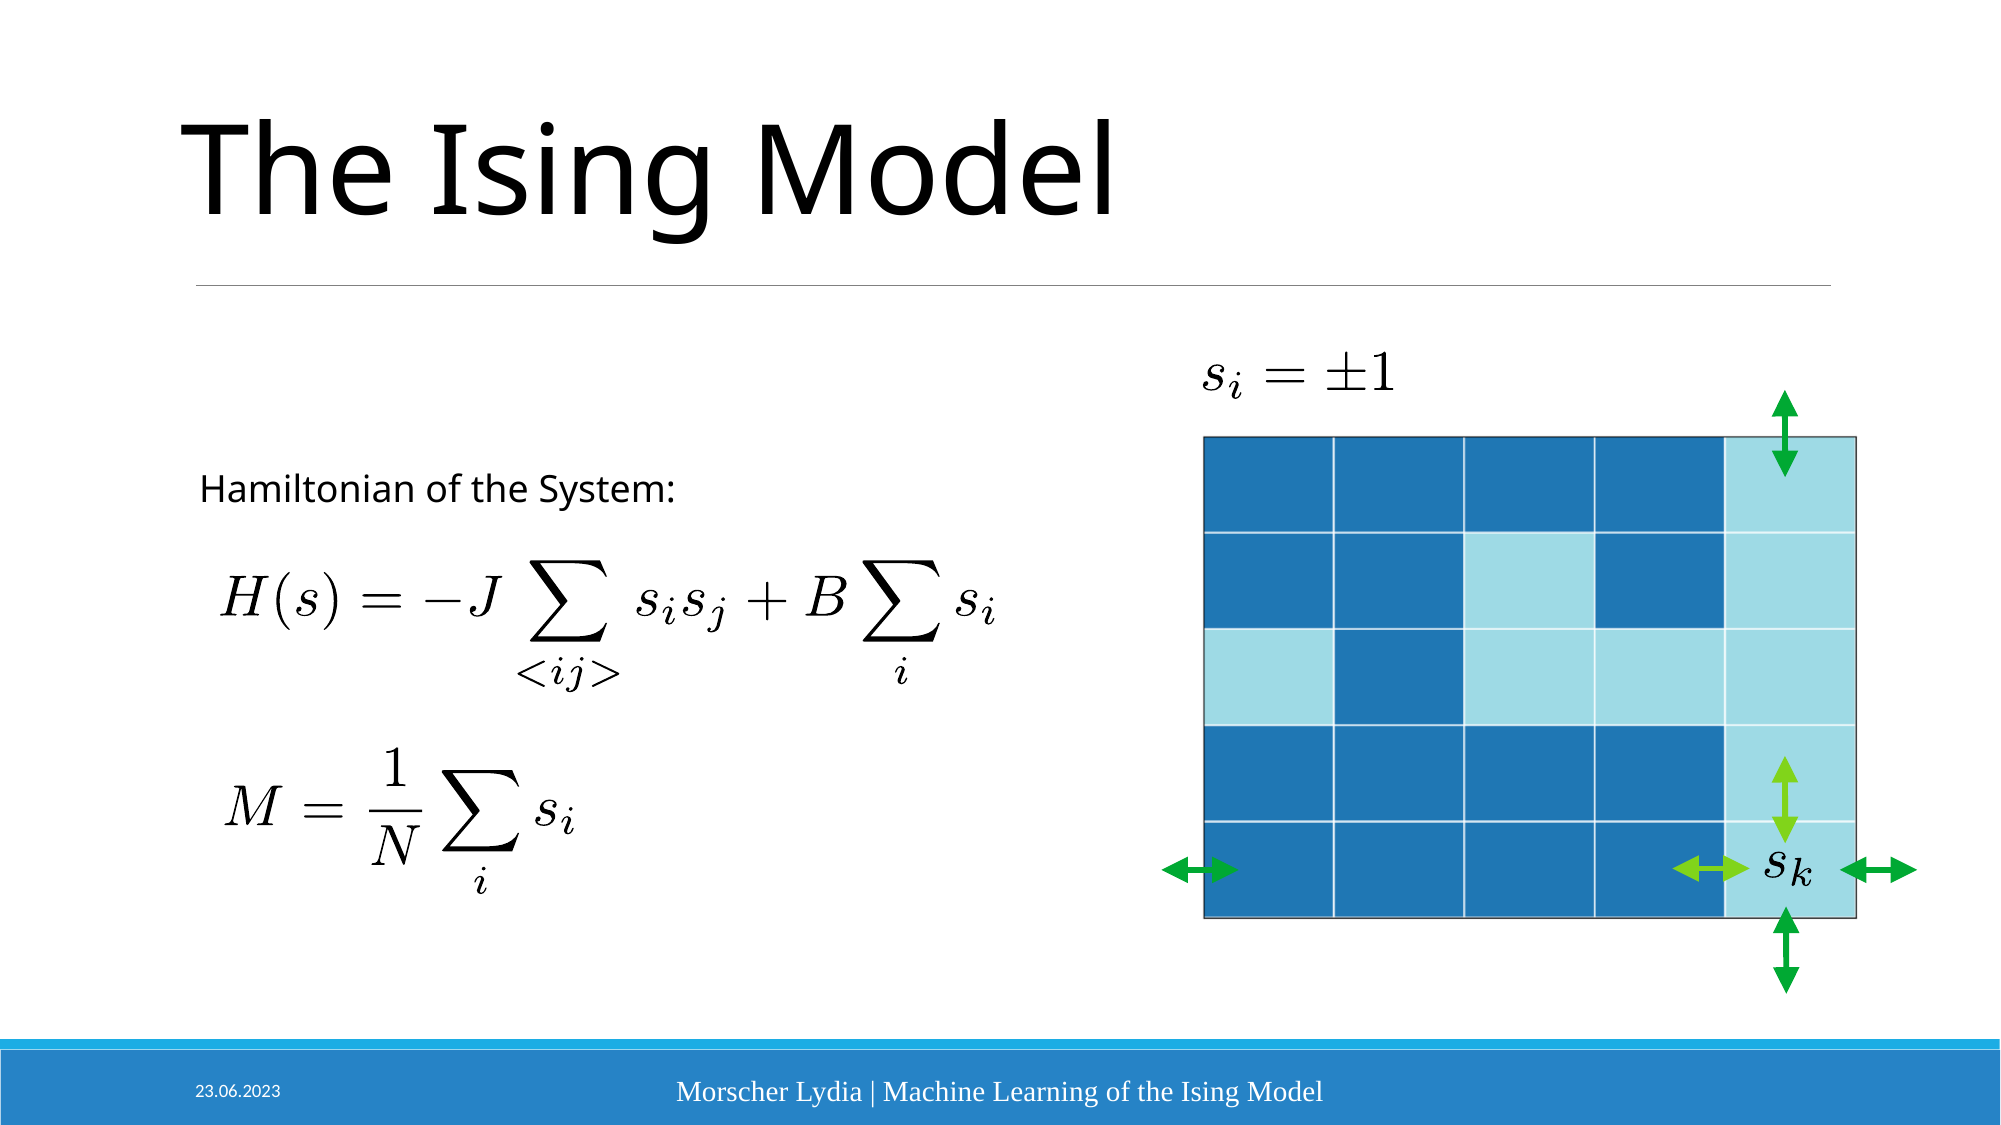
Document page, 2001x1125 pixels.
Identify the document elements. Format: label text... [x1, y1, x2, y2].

text_box Hamiltonian of the System: [184, 455, 665, 516]
picture [1192, 425, 1866, 928]
title The Ising Model [180, 47, 1831, 285]
text_box [224, 747, 574, 895]
text_box [1791, 857, 1812, 887]
text_box [1764, 851, 1786, 878]
text_box [1202, 351, 1394, 399]
text_box [219, 560, 995, 693]
